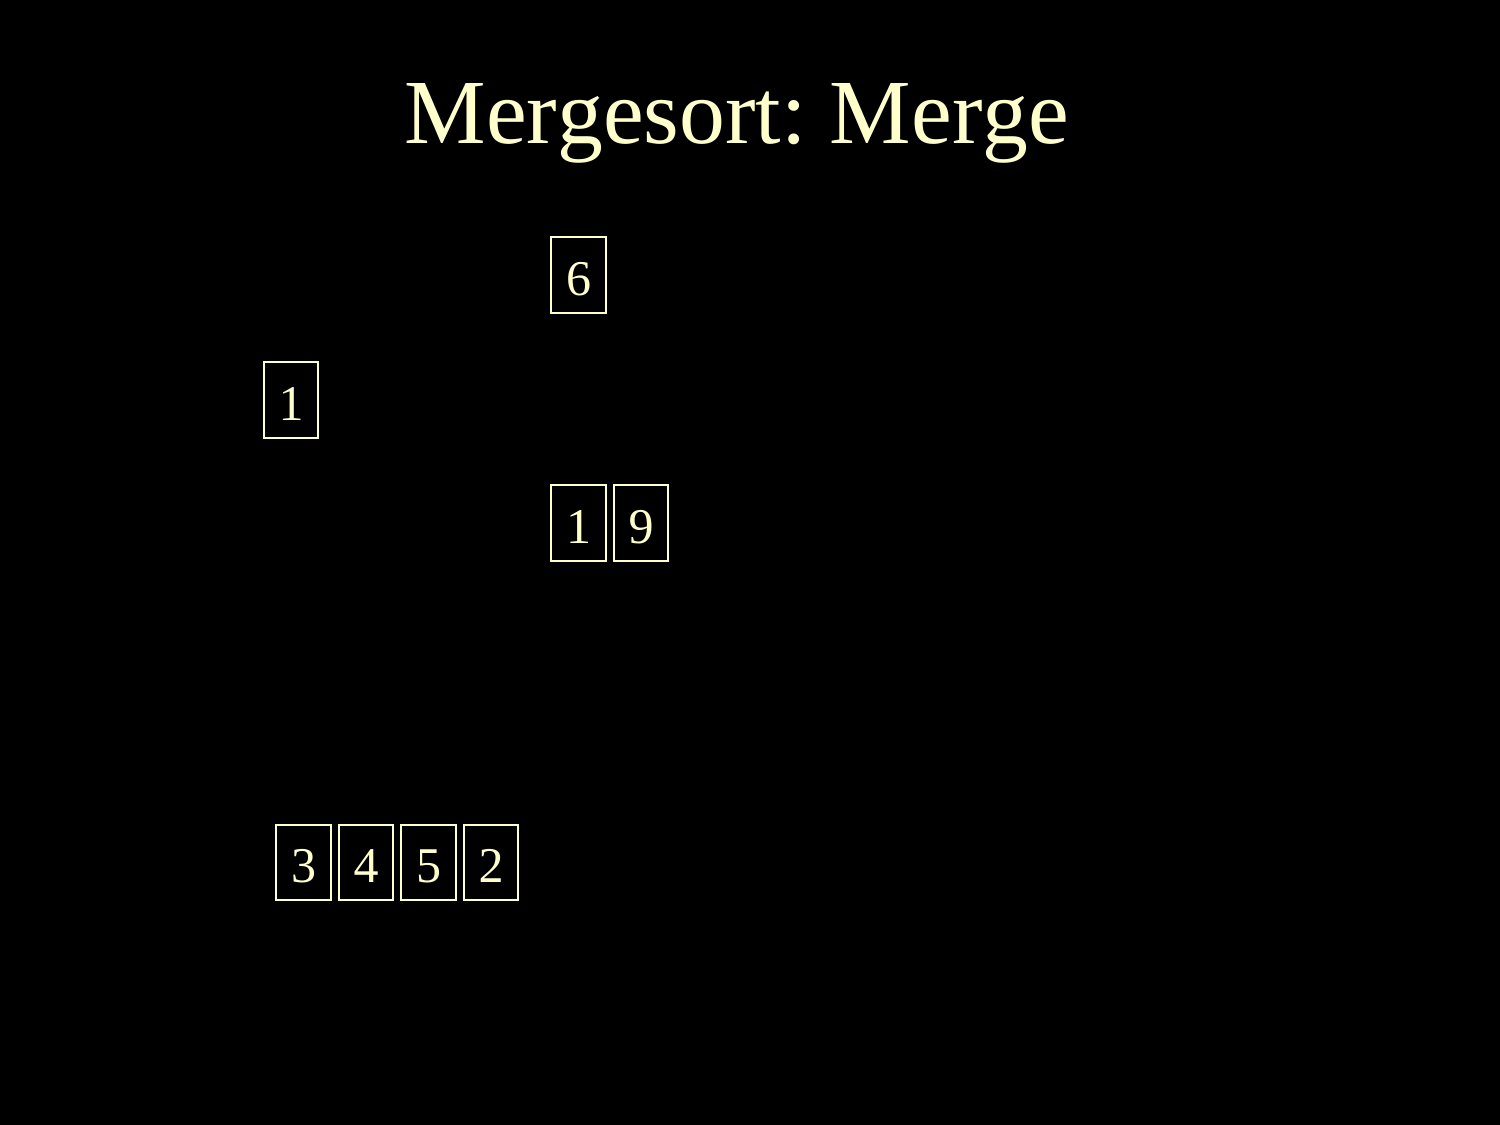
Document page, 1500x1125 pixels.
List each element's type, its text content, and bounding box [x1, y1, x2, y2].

text_box 3 [276, 824, 331, 901]
text_box 9 [613, 485, 669, 561]
text_box 1 [263, 362, 319, 438]
text_box 1 [551, 485, 606, 561]
text_box 5 [401, 824, 456, 901]
text_box 2 [463, 824, 519, 901]
title Mergesort: Merge [8, 50, 1467, 176]
text_box 6 [551, 237, 606, 313]
text_box 4 [338, 824, 394, 901]
